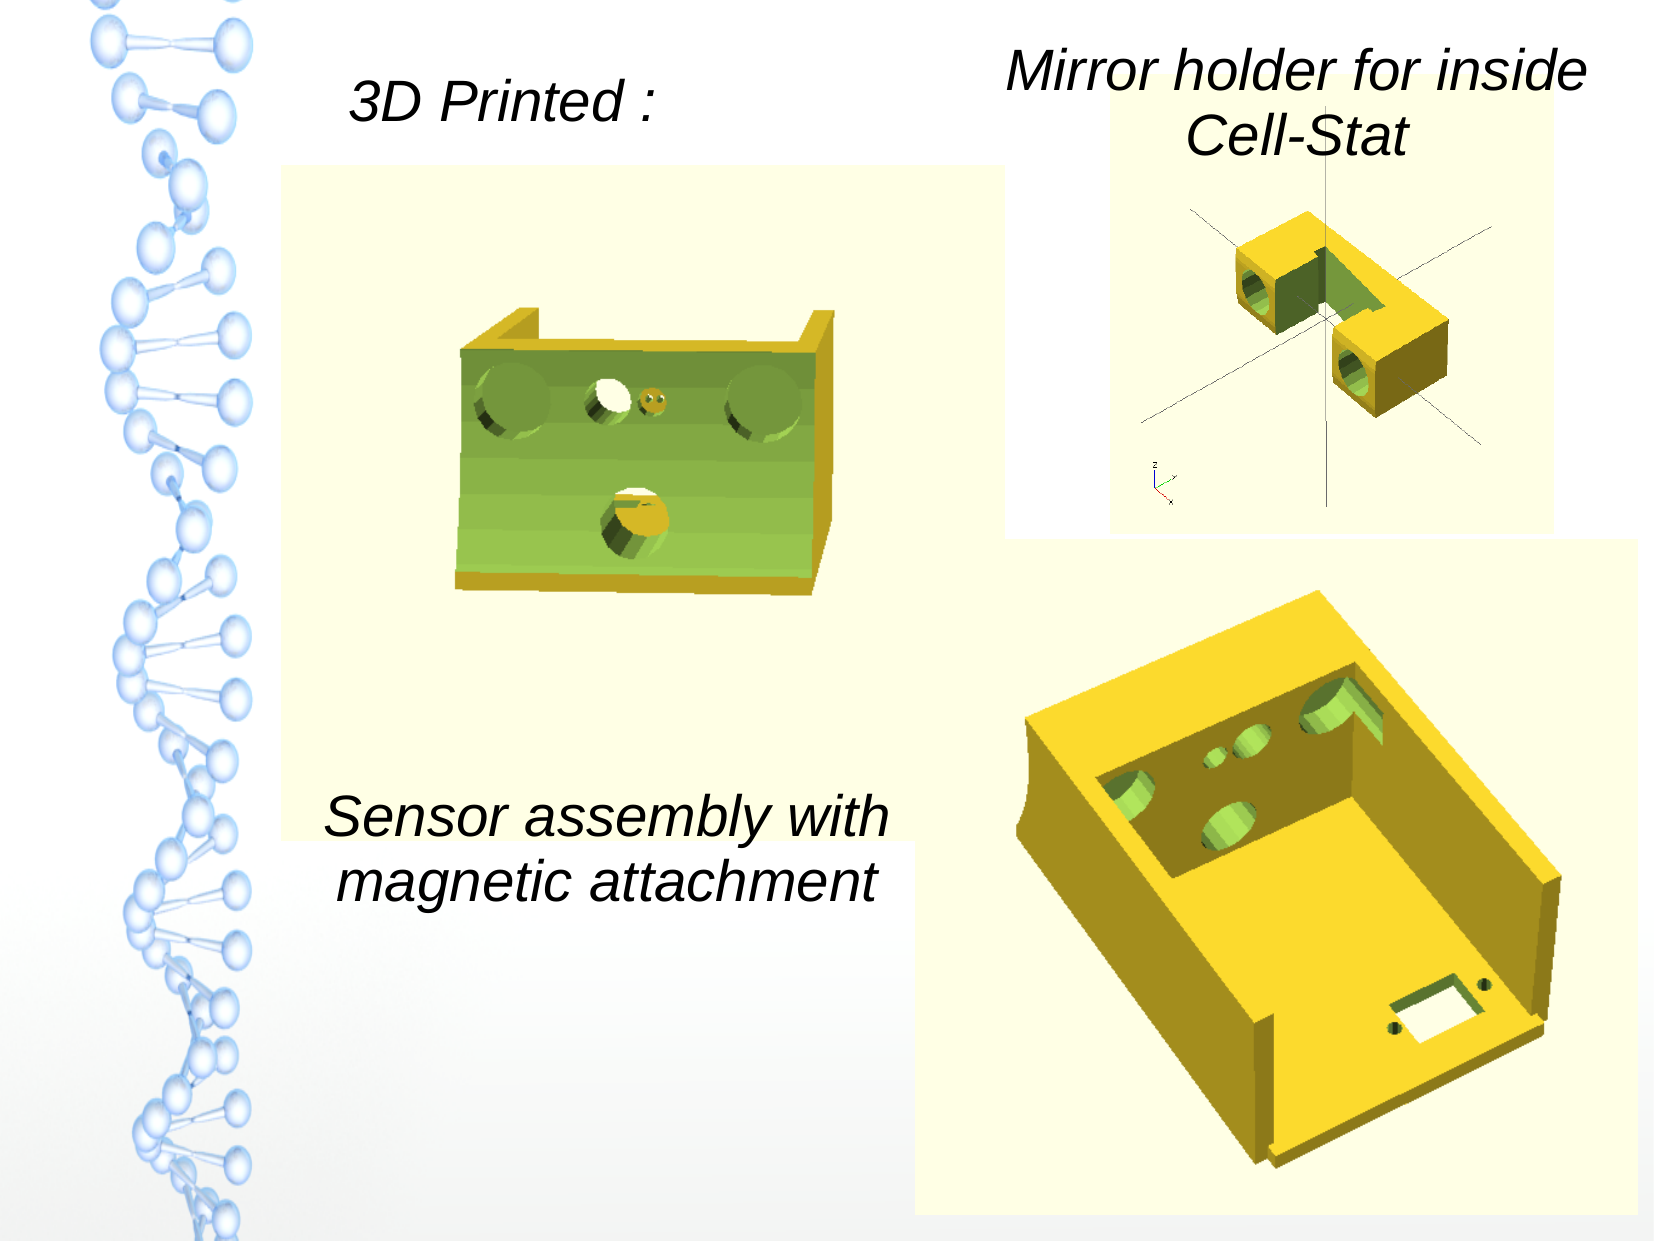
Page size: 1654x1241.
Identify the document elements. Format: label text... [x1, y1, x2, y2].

text_box 3D Printed : [285, 45, 721, 151]
text_box Sensor assembly with magnetic attachment [300, 690, 916, 1006]
picture [0, 0, 1654, 1241]
text_box Mirror holder for inside Cell-Stat [990, 72, 1606, 226]
